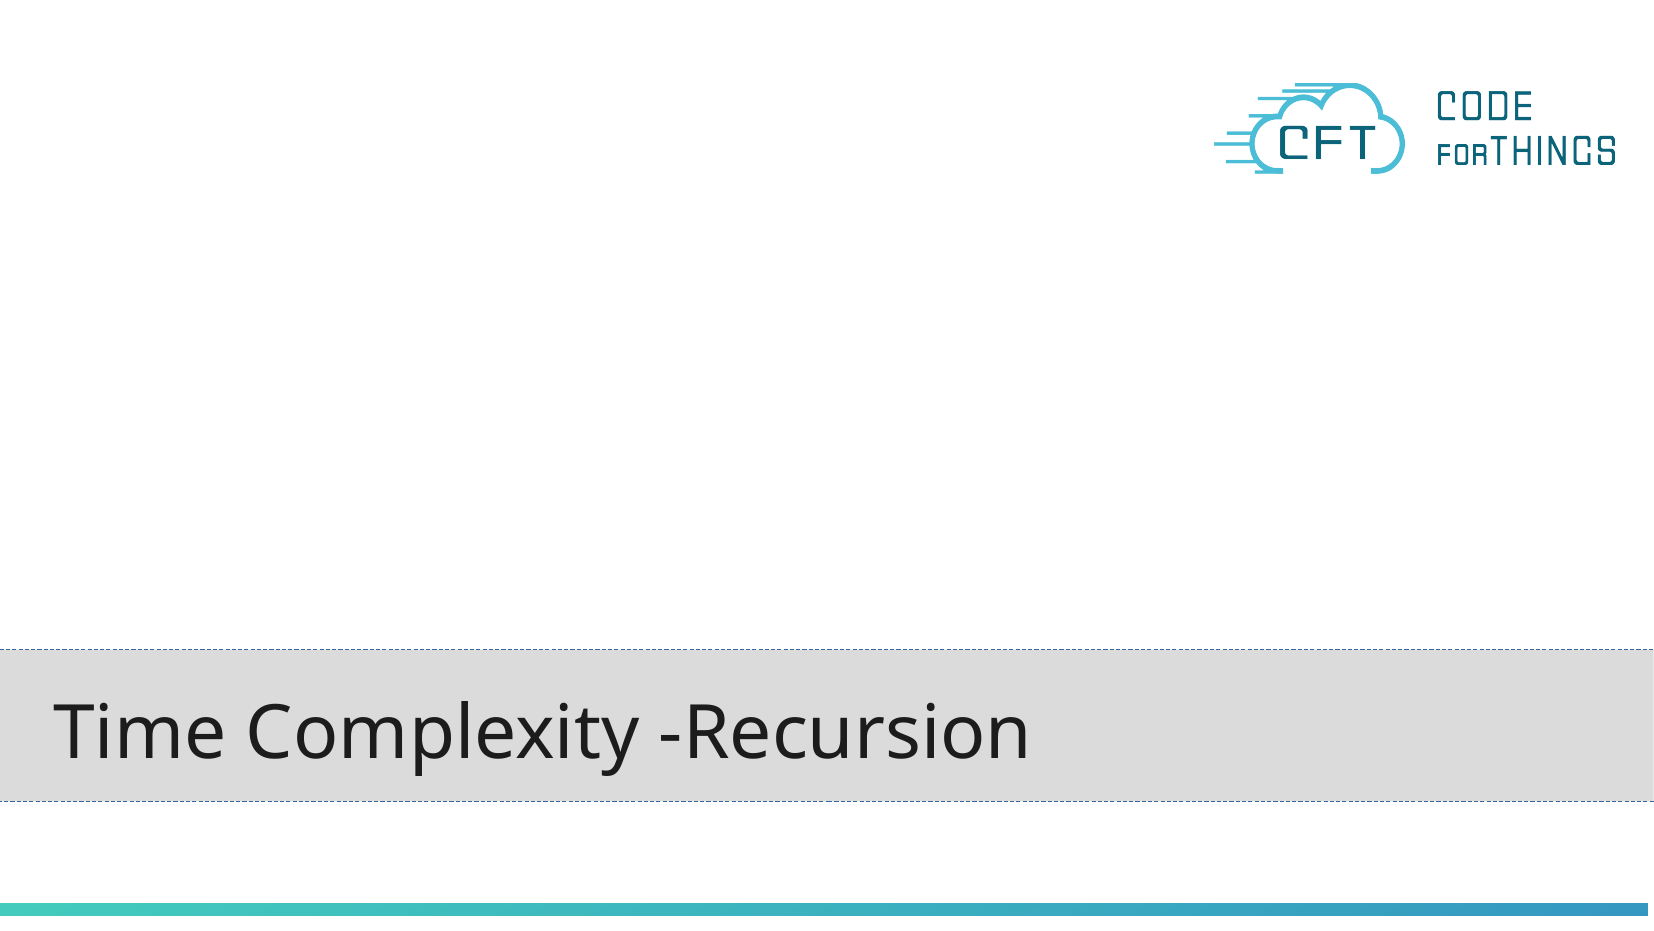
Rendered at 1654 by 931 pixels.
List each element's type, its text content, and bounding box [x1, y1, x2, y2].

title Time Complexity -Recursion [53, 651, 1542, 807]
picture [1214, 83, 1615, 174]
